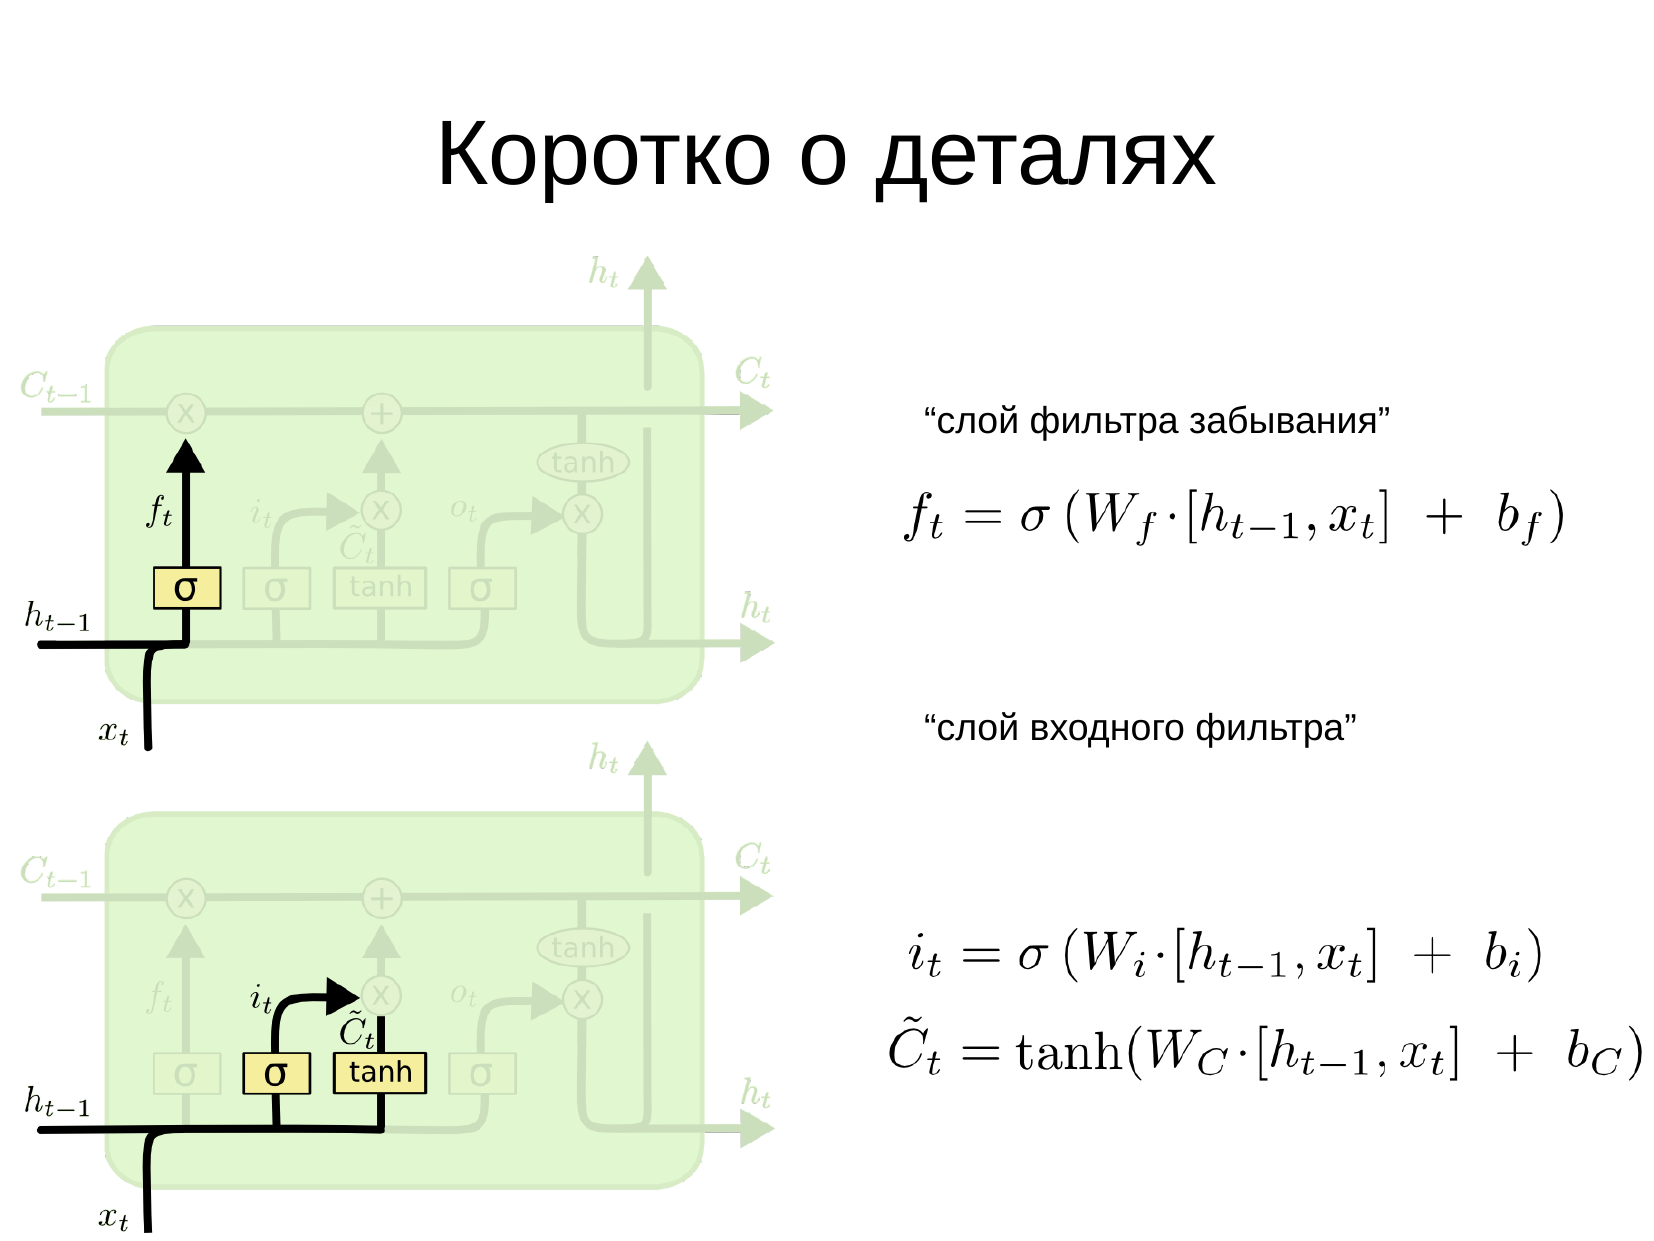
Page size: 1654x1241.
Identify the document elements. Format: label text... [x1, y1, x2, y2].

text_box “слой входного фильтра” [909, 699, 1453, 756]
title Коротко о деталях [82, 49, 1571, 247]
text_box “слой фильтра забывания” [909, 392, 1418, 449]
picture [0, 247, 1654, 1241]
